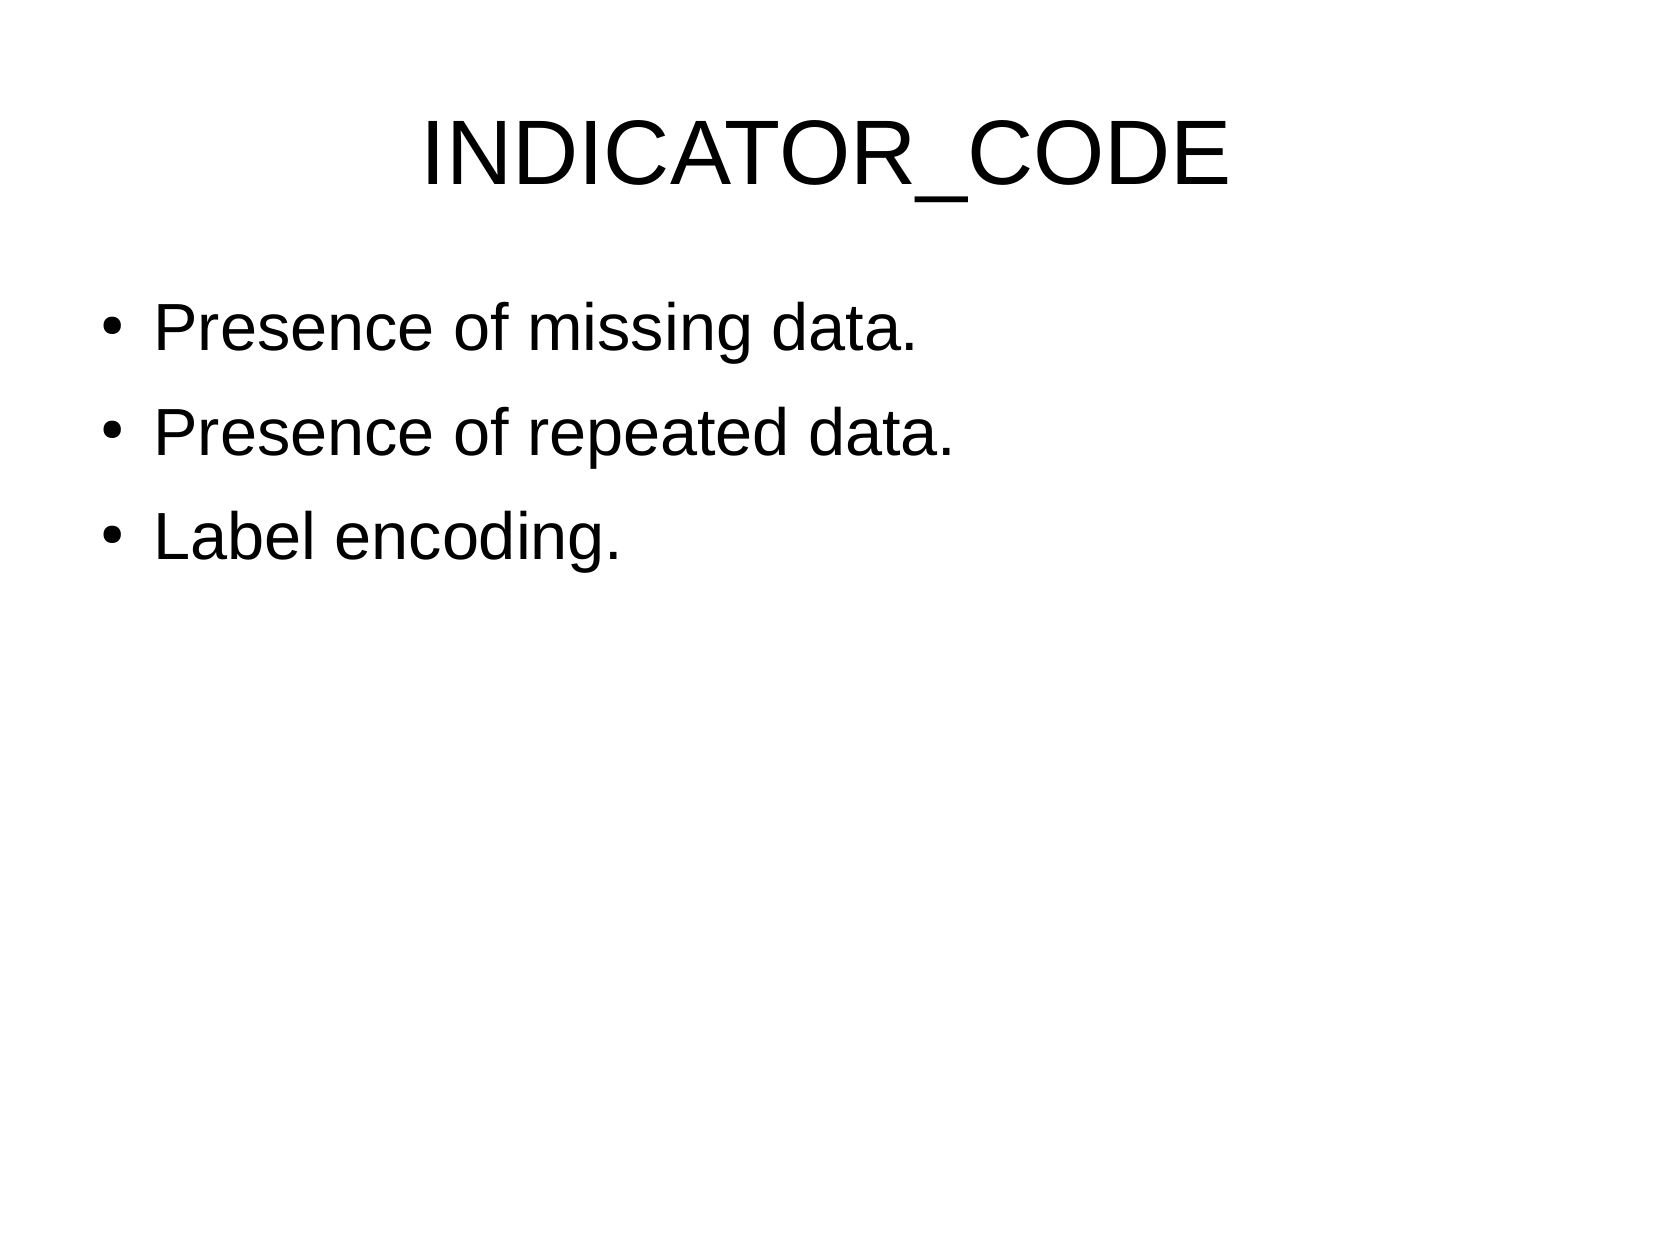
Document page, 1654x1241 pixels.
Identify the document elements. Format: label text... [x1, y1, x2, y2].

list Presence of missing data. Presence of repeated data. Label encoding. [82, 290, 1571, 1010]
title INDICATOR_CODE [82, 49, 1571, 257]
